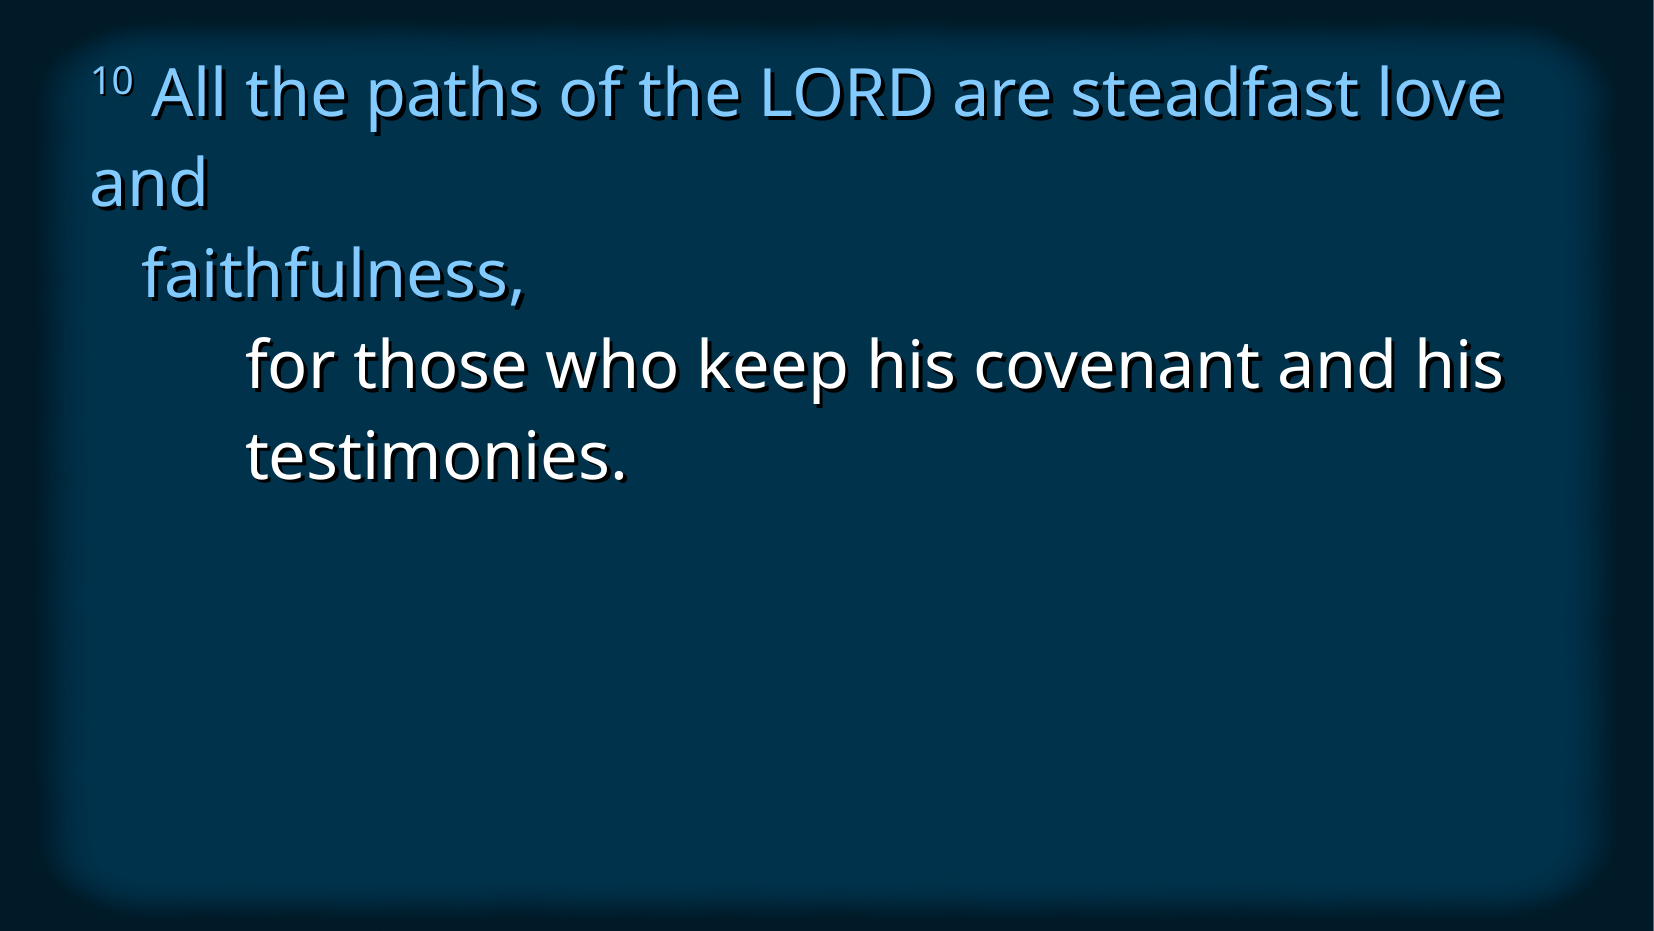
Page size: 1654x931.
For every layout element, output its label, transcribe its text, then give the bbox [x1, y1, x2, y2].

picture [0, 0, 1654, 931]
text_box 10 All the paths of the LORD are steadfast love and faithfulness, for those who keep his covenant and his testimonies. [75, 37, 1576, 421]
